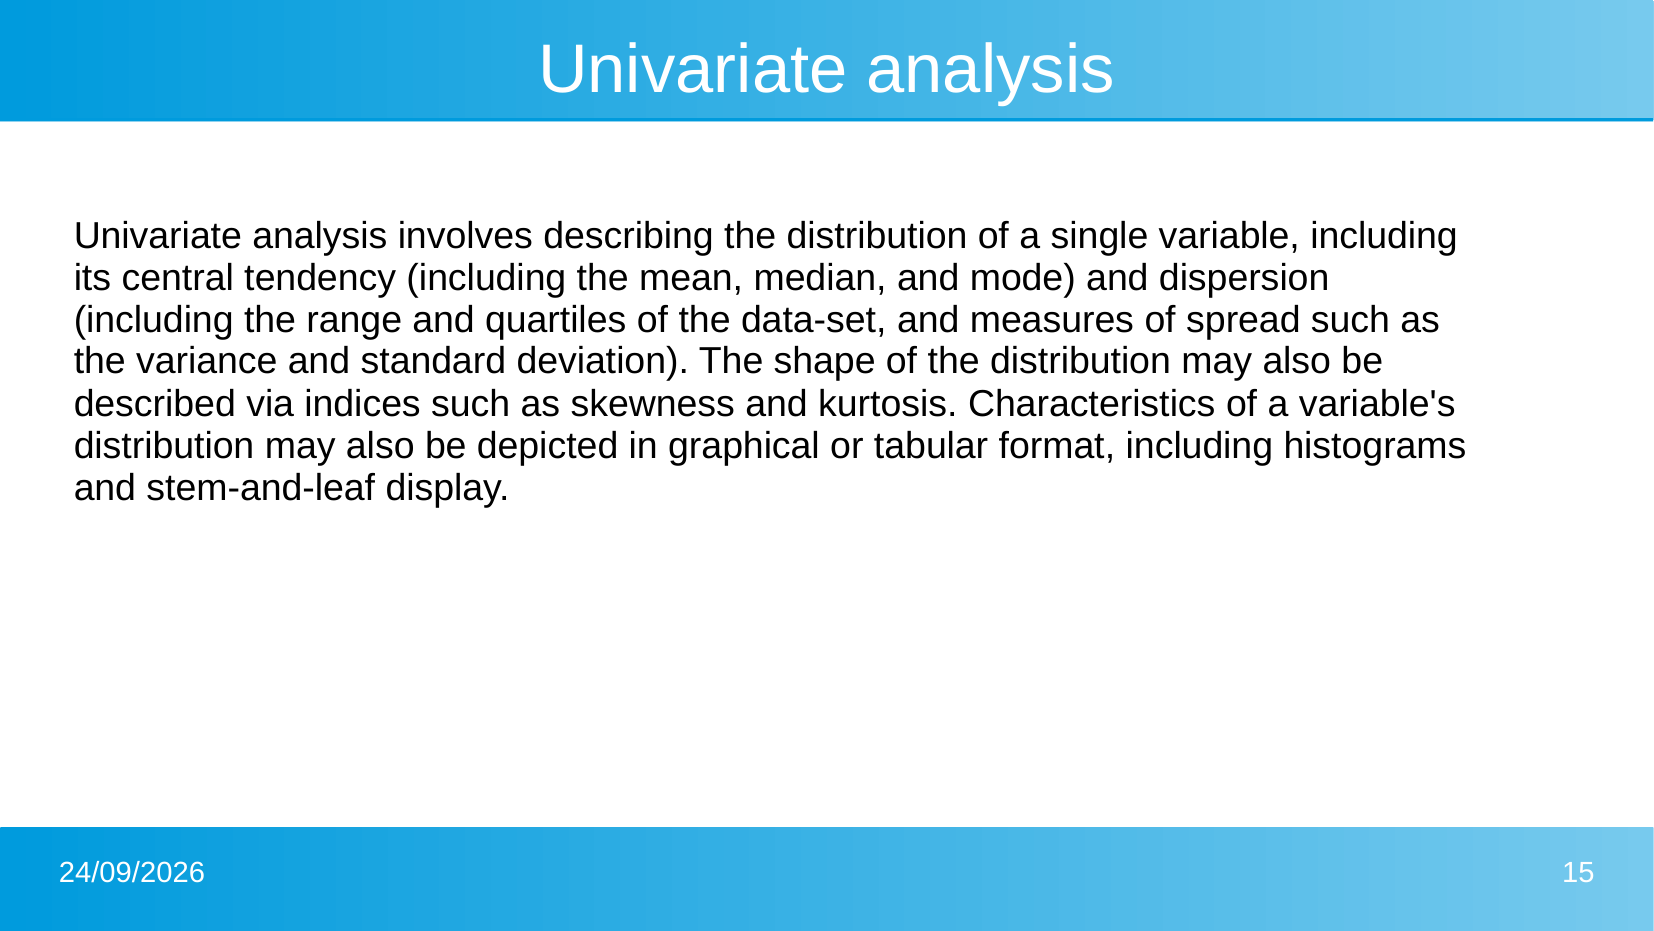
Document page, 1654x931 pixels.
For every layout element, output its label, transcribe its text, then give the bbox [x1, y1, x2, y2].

text_box Univariate analysis involves describing the distribution of a single variable, including its central tendency (including the mean, median, and mode) and dispersion (including the range and quartiles of the data-set, and measures of spread such as the variance and standard deviation). The shape of the distribution may also be described via indices such as skewness and kurtosis. Characteristics of a variable's distribution may also be depicted in graphical or tabular format, including histograms and stem-and-leaf display. [59, 206, 1506, 516]
title Univariate analysis [59, 29, 1595, 108]
